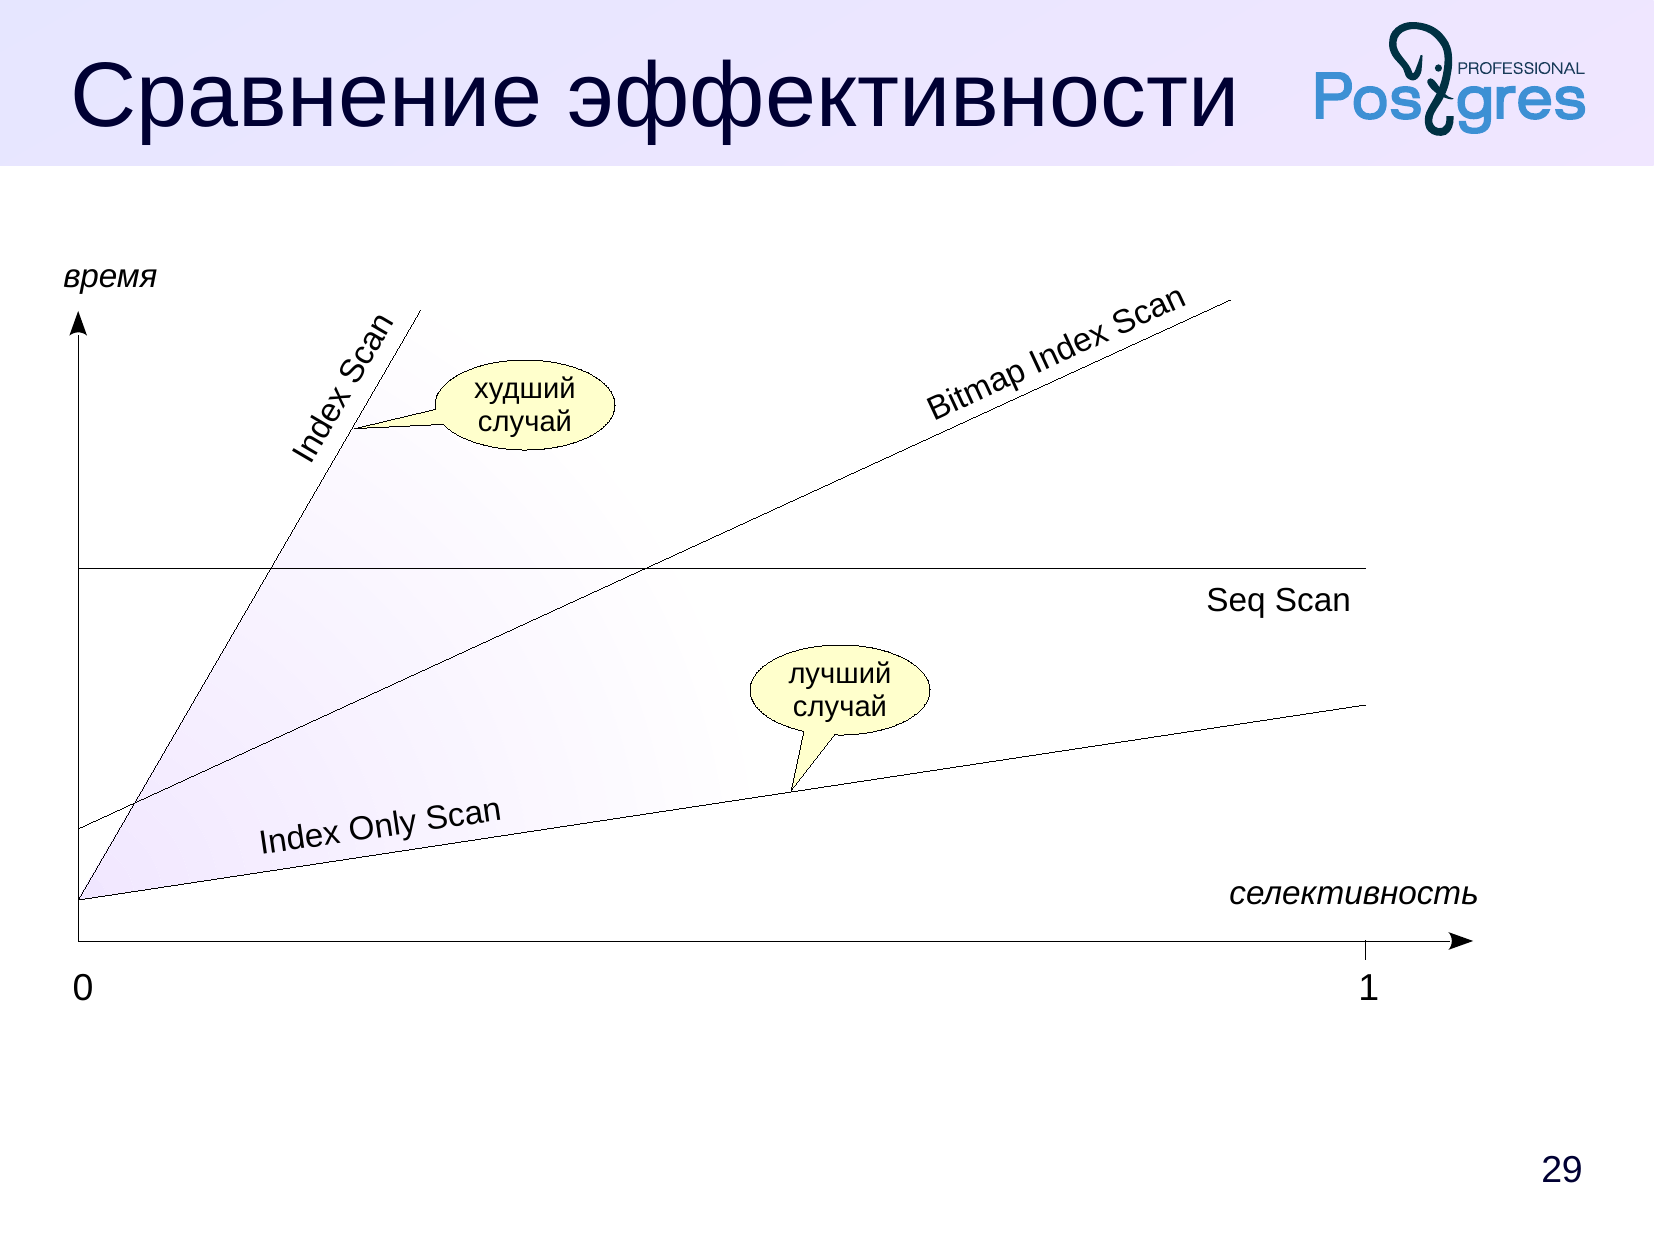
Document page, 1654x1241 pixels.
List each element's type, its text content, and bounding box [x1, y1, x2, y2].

title Сравнение эффективности [70, 43, 1261, 147]
text_box время [48, 250, 185, 308]
text_box 1 [1343, 959, 1394, 1016]
text_box [79, 569, 1366, 899]
text_box лучший случай [750, 645, 931, 791]
text_box селективность [1214, 867, 1494, 925]
text_box Index Scan [270, 289, 415, 486]
text_box Index Only Scan [240, 780, 520, 872]
text_box худший случай [354, 360, 616, 451]
text_box Seq Scan [1191, 574, 1366, 627]
text_box 0 [57, 959, 109, 1016]
text_box [270, 309, 1366, 568]
text_box Bitmap Index Scan [904, 263, 1208, 442]
